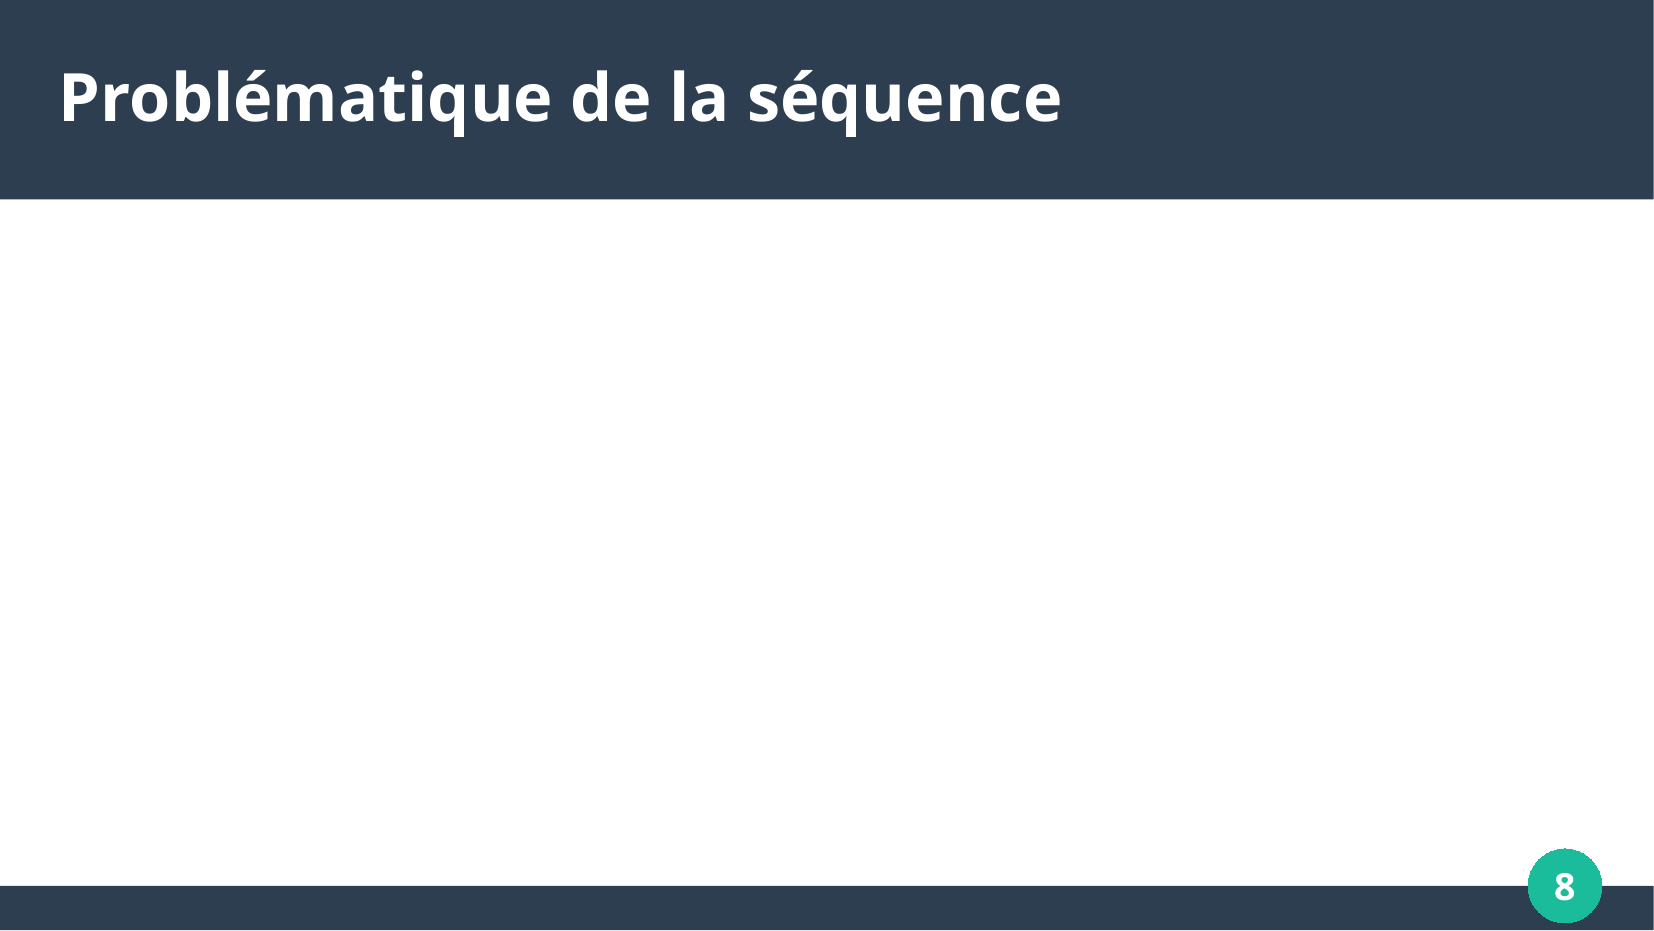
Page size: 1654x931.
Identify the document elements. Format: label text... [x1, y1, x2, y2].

title Problématique de la séquence [59, 37, 1595, 155]
